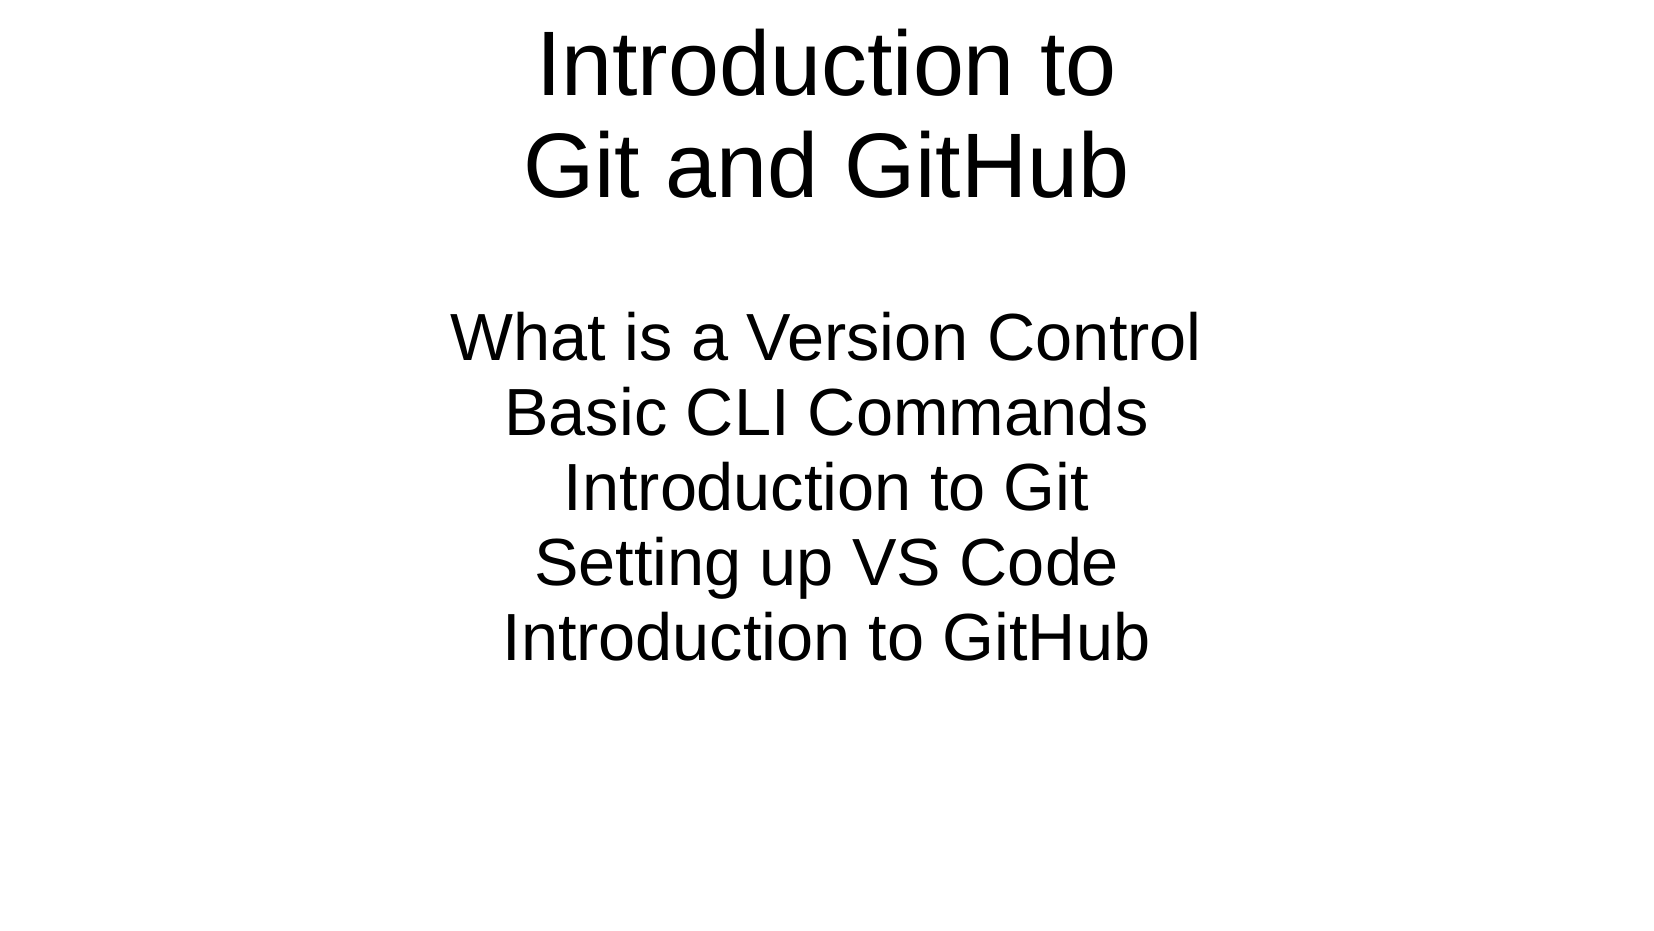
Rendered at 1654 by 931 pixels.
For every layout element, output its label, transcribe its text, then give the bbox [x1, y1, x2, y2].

title Introduction to Git and GitHub [82, 12, 1571, 217]
subtitle What is a Version Control Basic CLI Commands Introduction to Git Setting up VS Code Introduction to GitHub [82, 217, 1571, 758]
